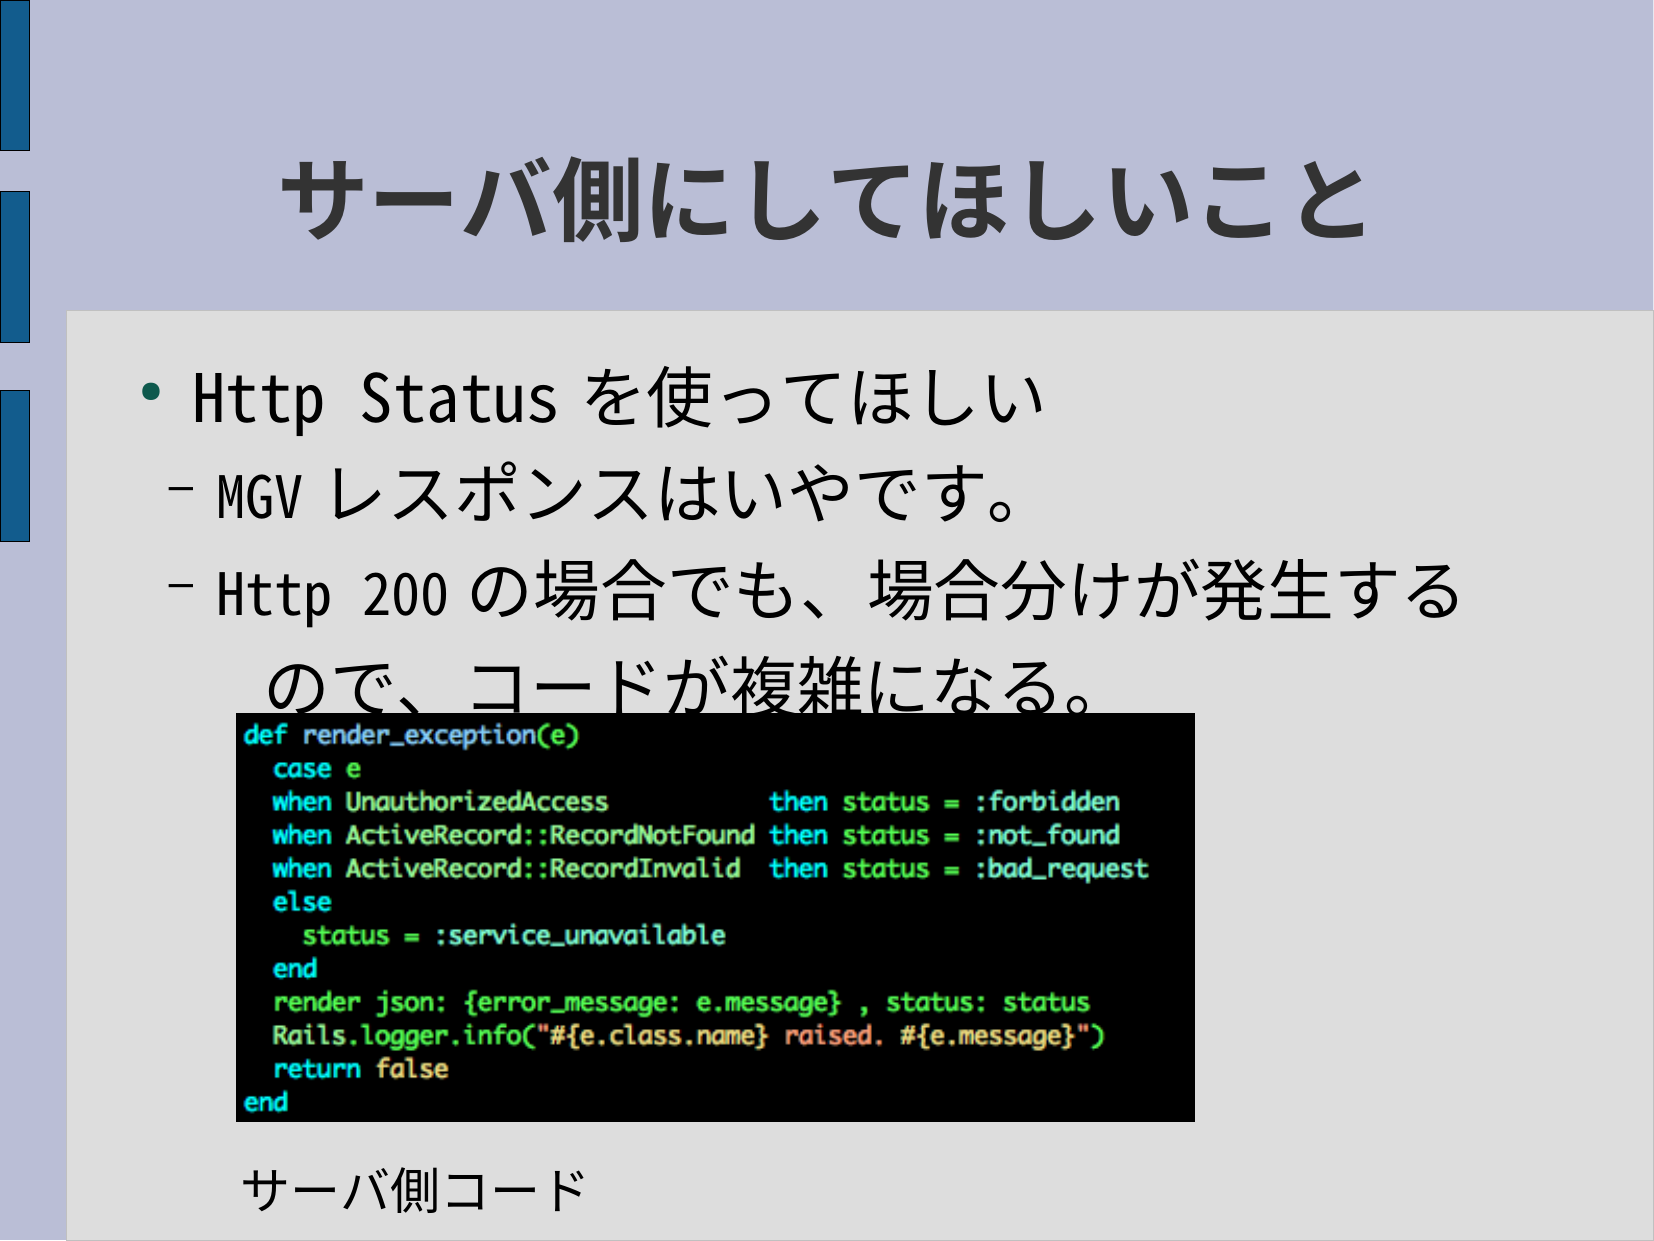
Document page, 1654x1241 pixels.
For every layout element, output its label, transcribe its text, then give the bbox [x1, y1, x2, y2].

list Http Statusを使ってほしい MGVレスポンスはいやです。 Http 200の場合でも、場合分けが発生するので、コードが複雑になる。 [121, 344, 1534, 1127]
picture [236, 713, 1195, 1123]
text_box サーバ側コード [240, 1151, 591, 1219]
title サーバ側にしてほしいこと [121, 91, 1534, 299]
